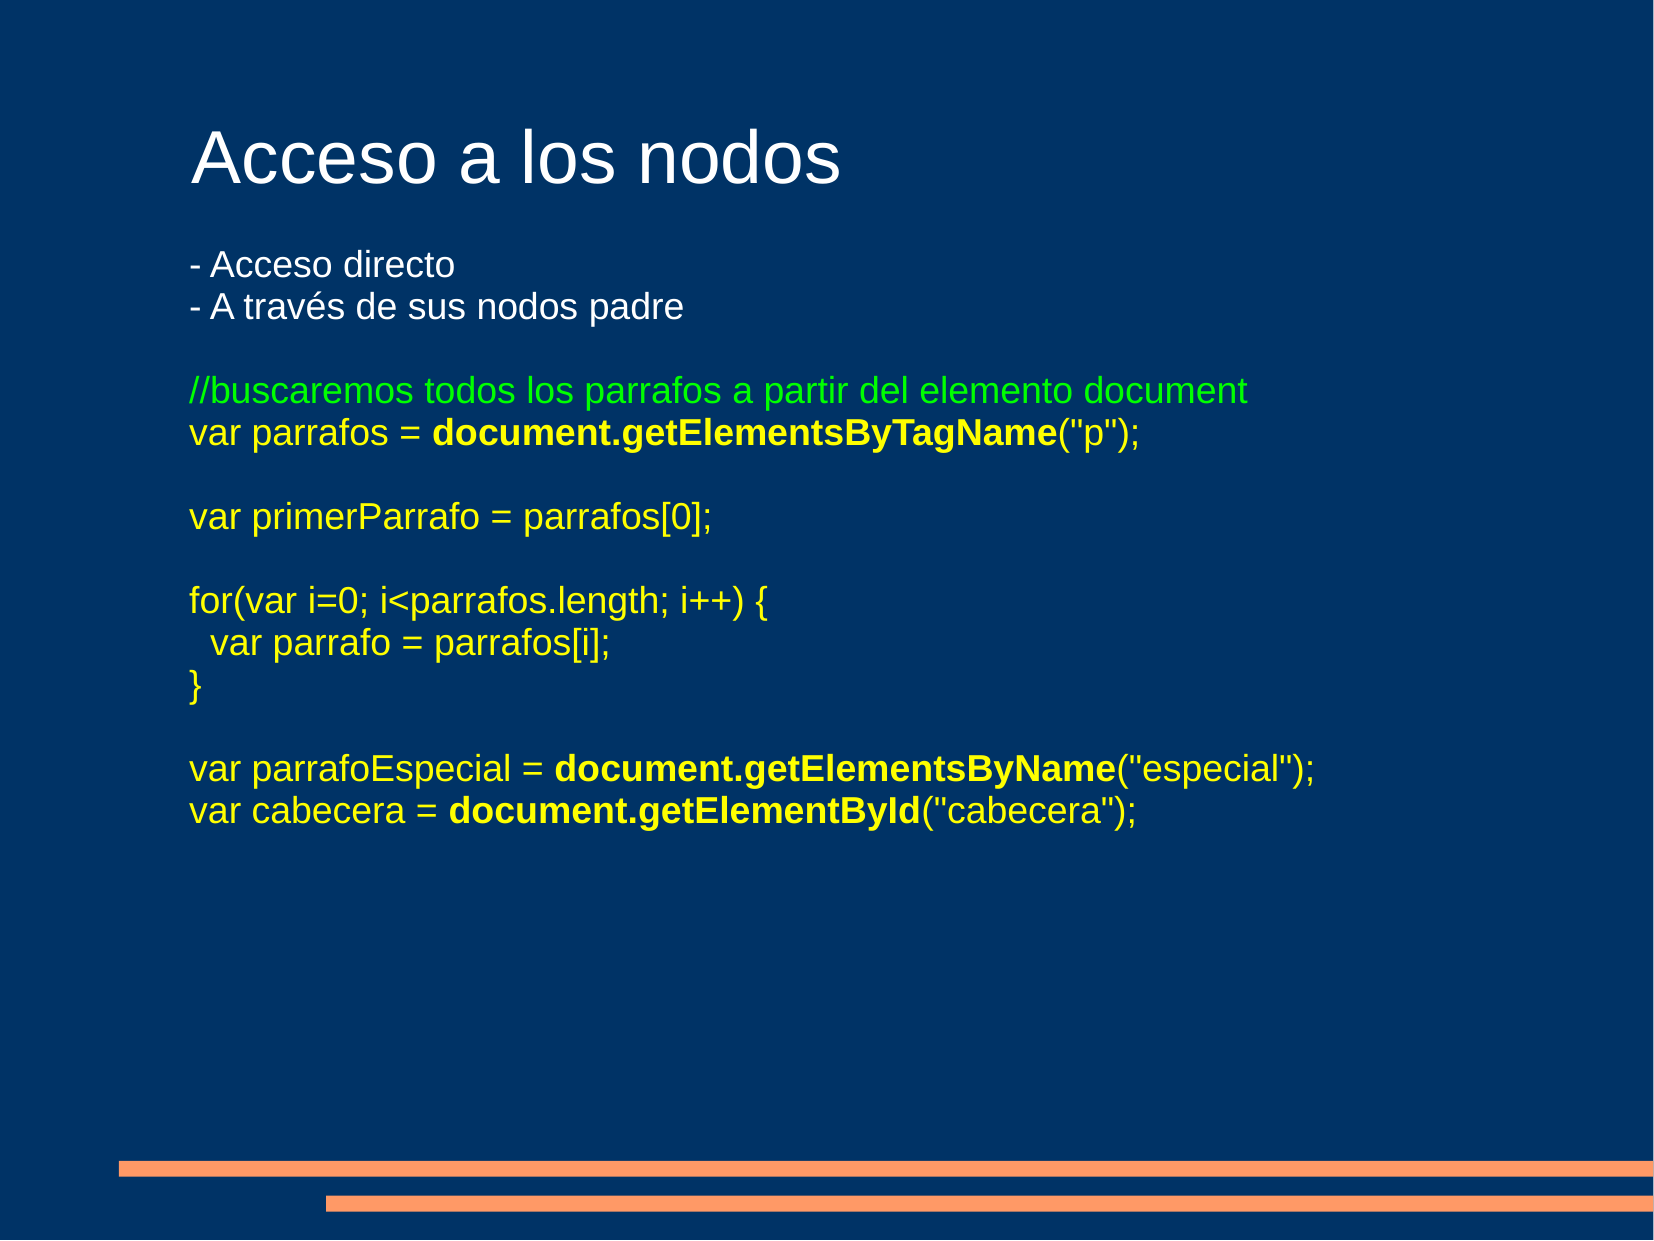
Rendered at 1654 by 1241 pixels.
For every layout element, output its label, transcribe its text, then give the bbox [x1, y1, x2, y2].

text_box - Acceso directo - A través de sus nodos padre //buscaremos todos los parrafos a partir del elemento document var parrafos = document.getElementsByTagName("p"); var primerParrafo = parrafos[0]; for(var i=0; i<parrafos.length; i++) { var parrafo = parrafos[i]; } var parrafoEspecial = document.getElementsByName("especial"); var cabecera = document.getElementById("cabecera"); [174, 236, 1654, 965]
text_box Acceso a los nodos [177, 107, 1300, 207]
